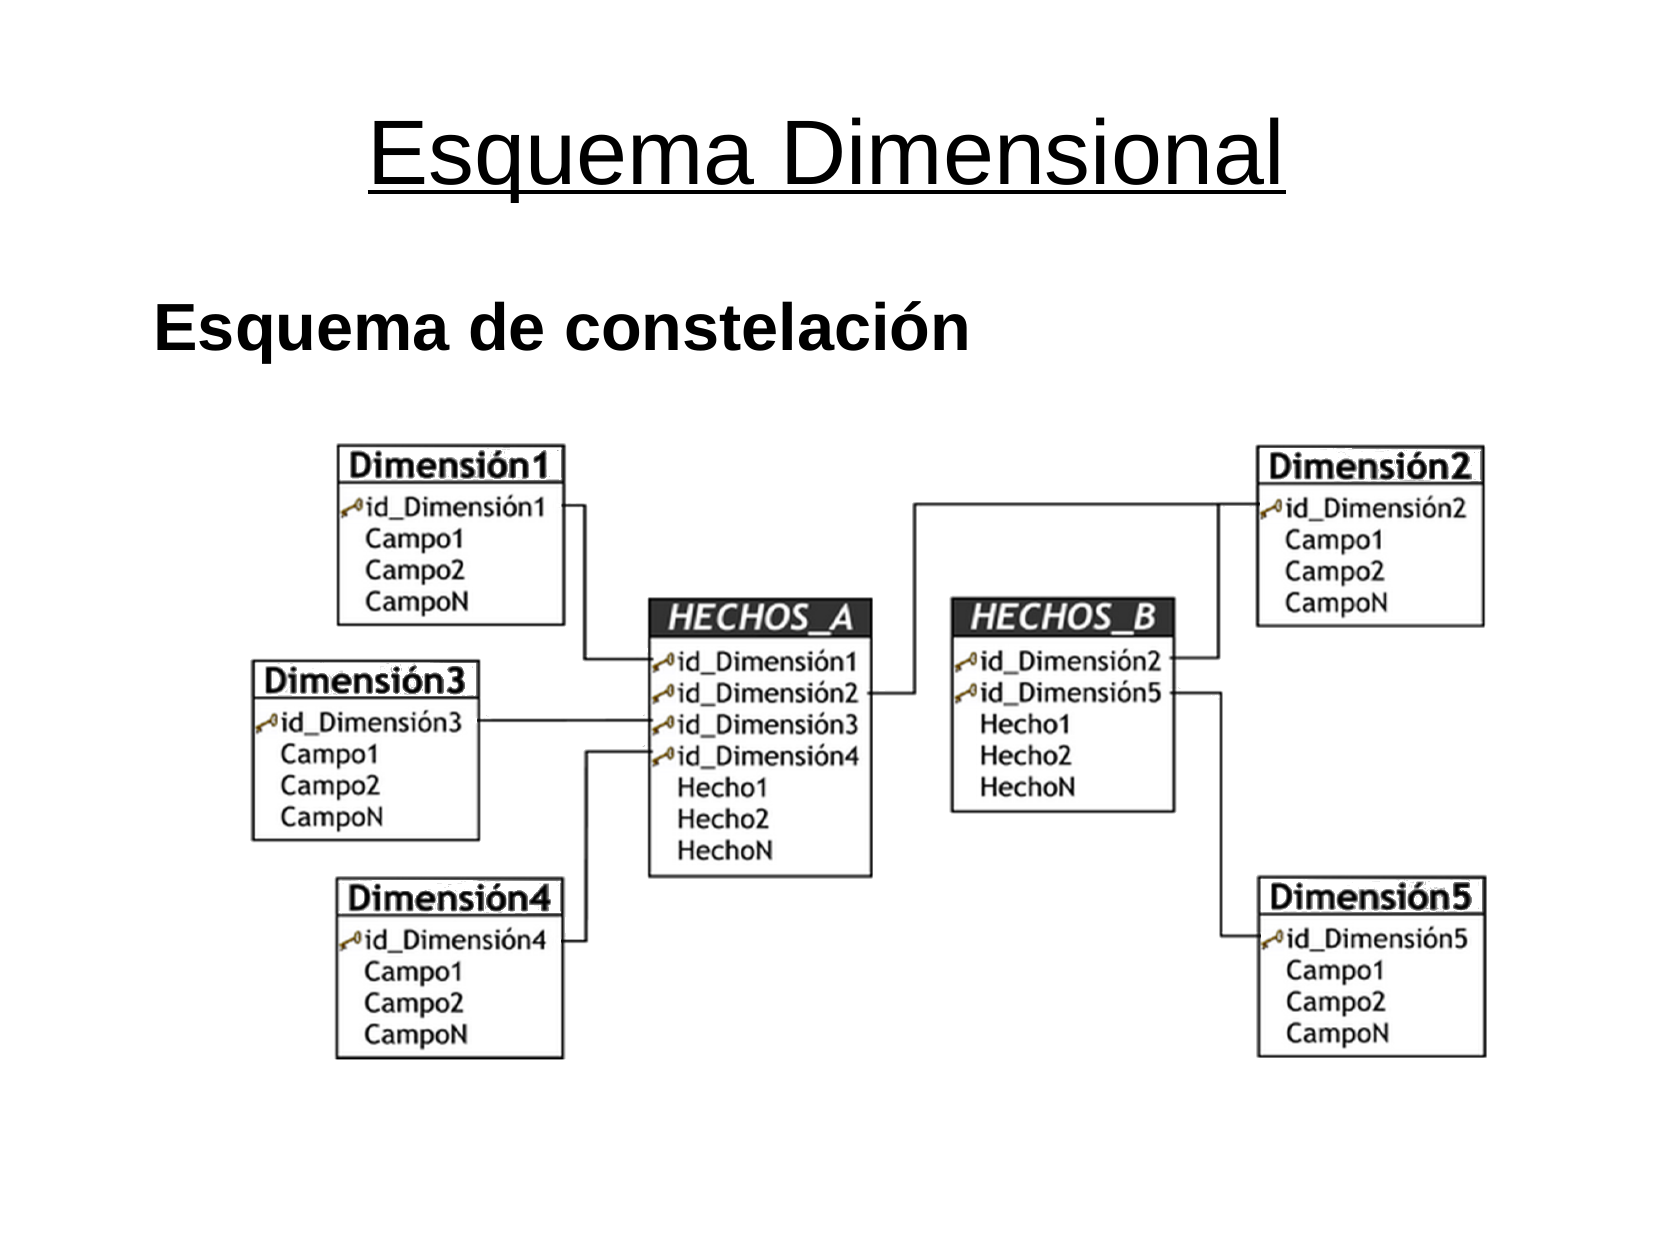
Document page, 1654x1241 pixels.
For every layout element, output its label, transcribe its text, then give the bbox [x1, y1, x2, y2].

title Esquema Dimensional [82, 49, 1571, 257]
list Esquema de constelación [82, 290, 1571, 437]
picture [146, 409, 1566, 1110]
